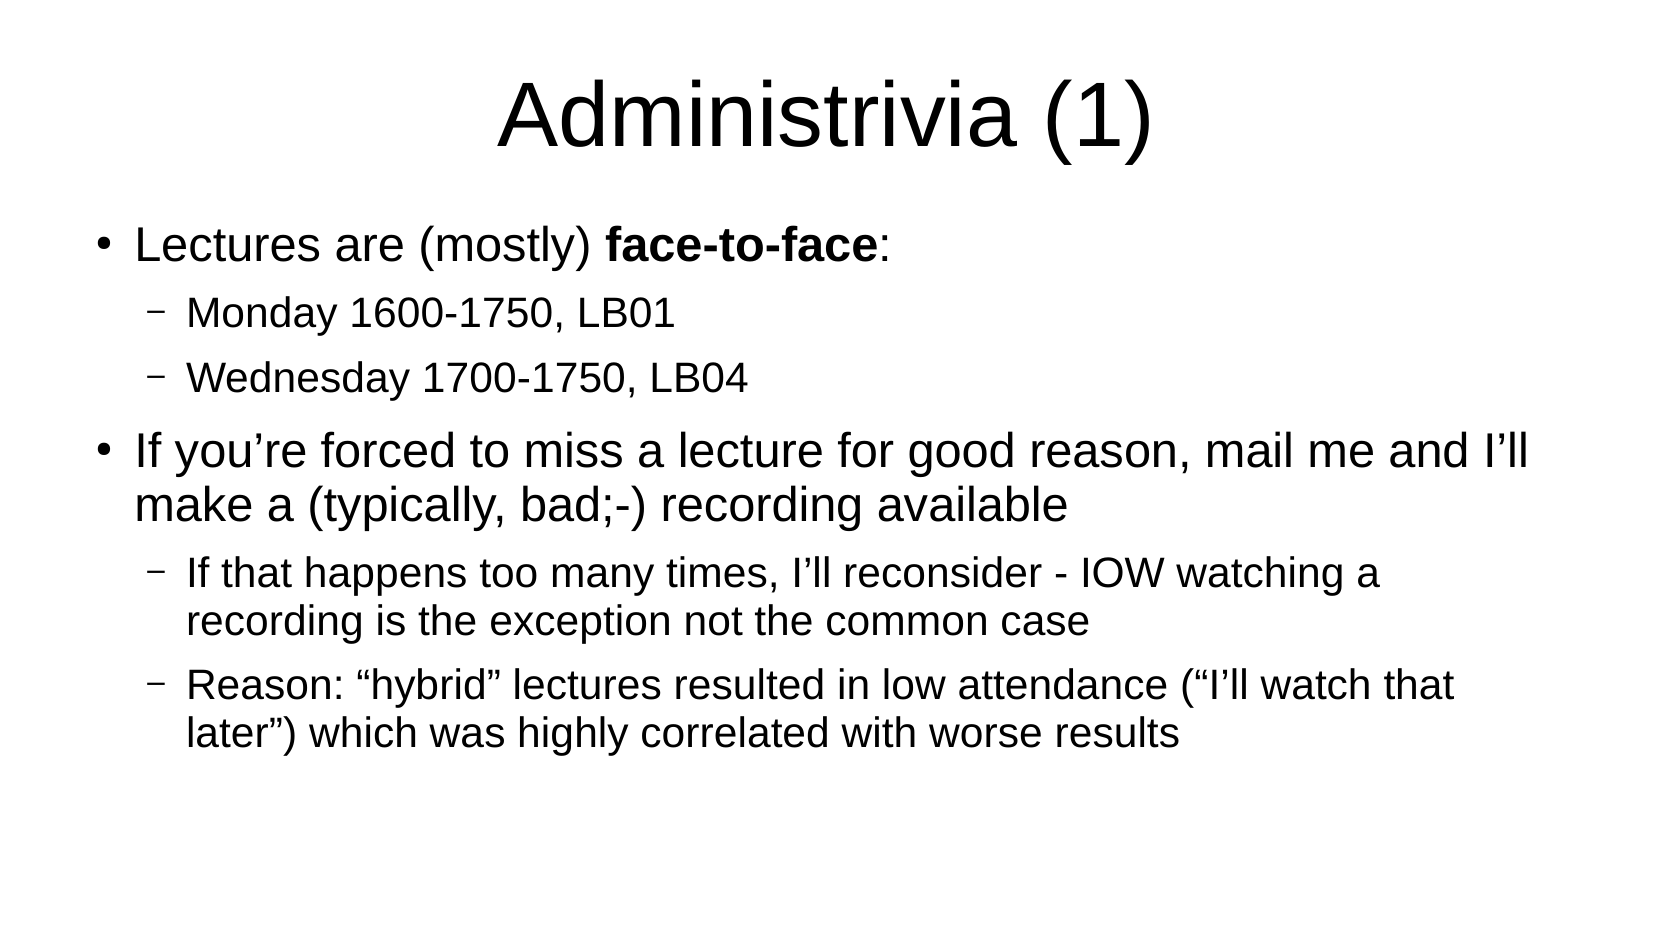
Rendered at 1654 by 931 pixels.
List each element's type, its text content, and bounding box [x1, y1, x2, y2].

title Administrivia (1) [82, 37, 1571, 193]
list Lectures are (mostly) face-to-face: Monday 1600-1750, LB01 Wednesday 1700-1750, LB04 If you’re forced to miss a lecture for good reason, mail me and I’ll make a (typically, bad;-) recording available If that happens too many times, I’ll reconsider - IOW watching a recording is the exception not the common case Reason: “hybrid” lectures resulted in low attendance (“I’ll watch that later”) which was highly correlated with worse results [82, 217, 1571, 758]
